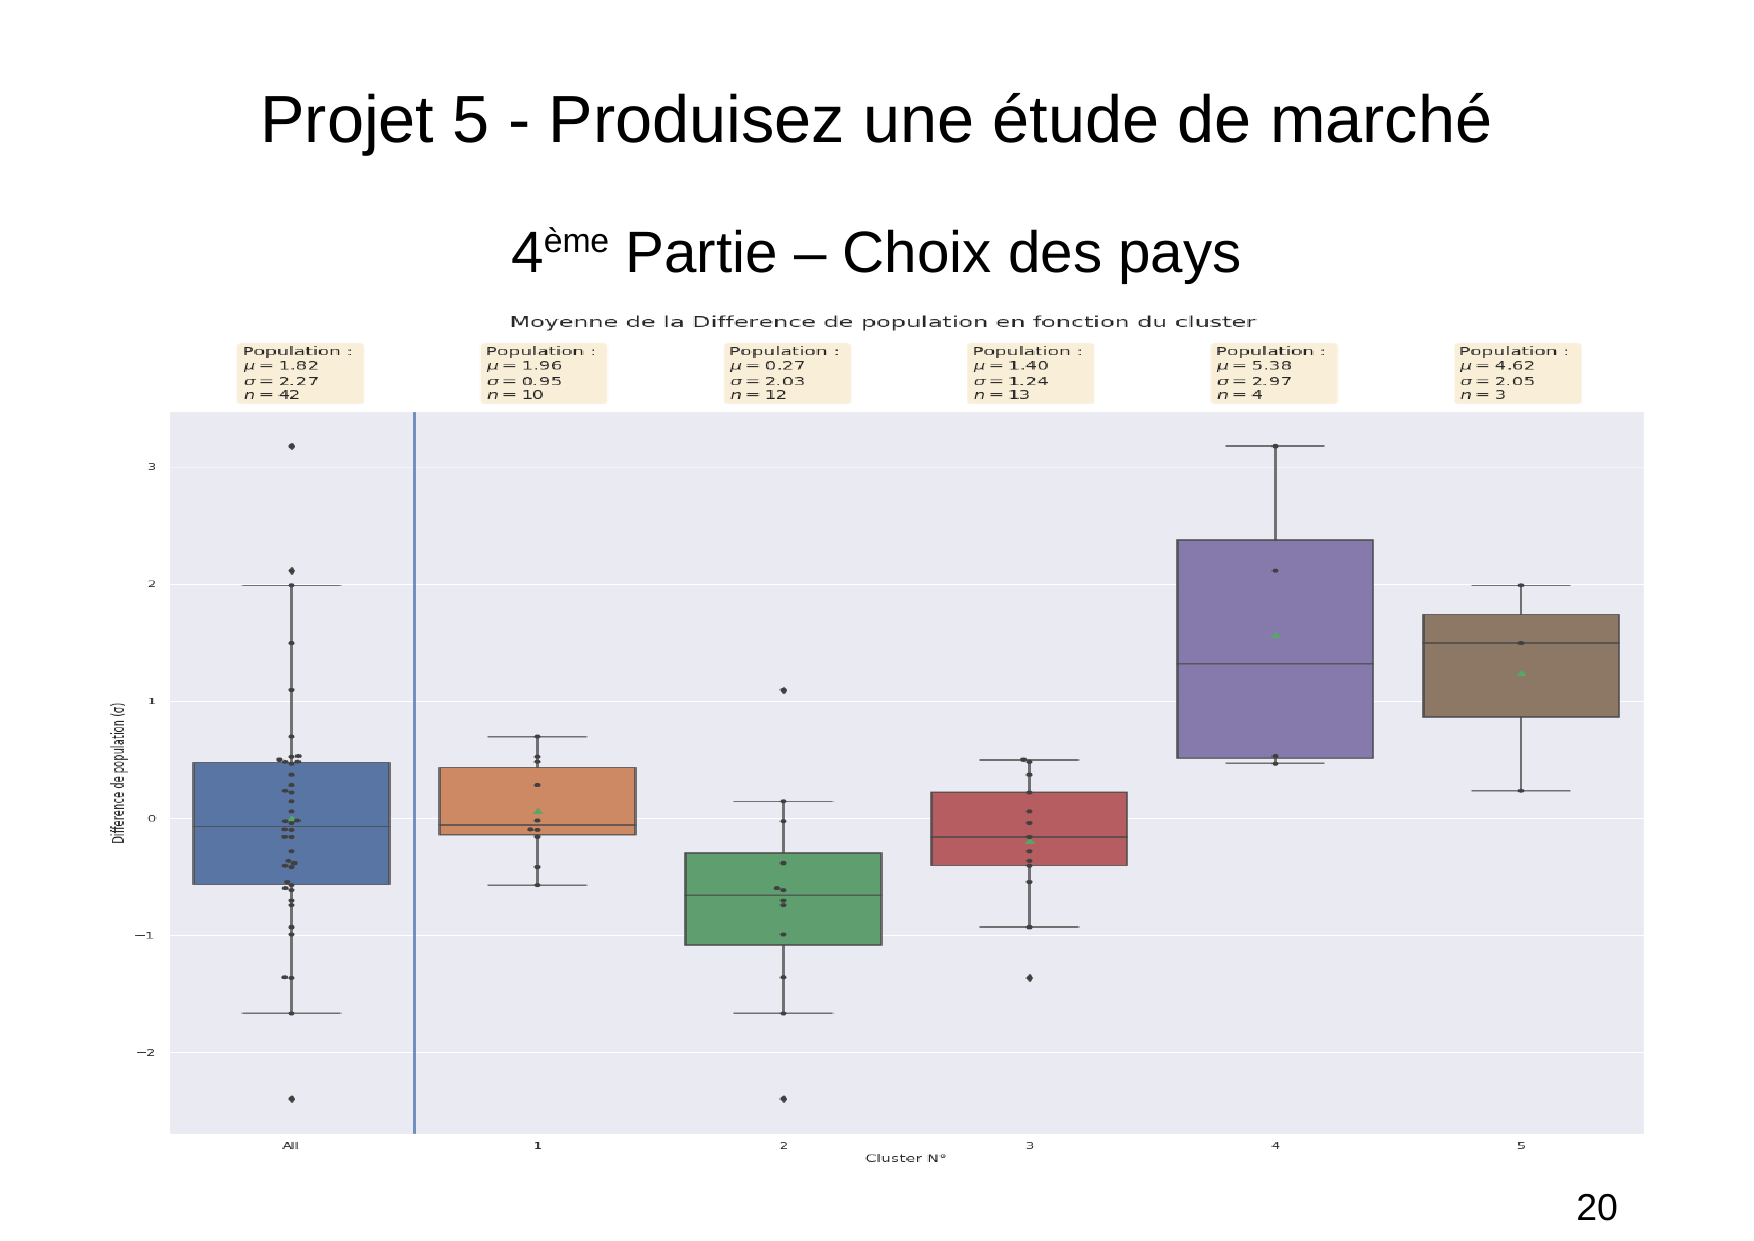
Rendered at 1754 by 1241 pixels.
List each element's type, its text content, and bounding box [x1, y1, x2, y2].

title Projet 5 - Produisez une étude de marché [140, 48, 1614, 188]
text_box <numéro> [1561, 1178, 1754, 1241]
subtitle 4ème Partie – Choix des pays [140, 188, 1614, 307]
picture [82, 307, 1654, 1173]
